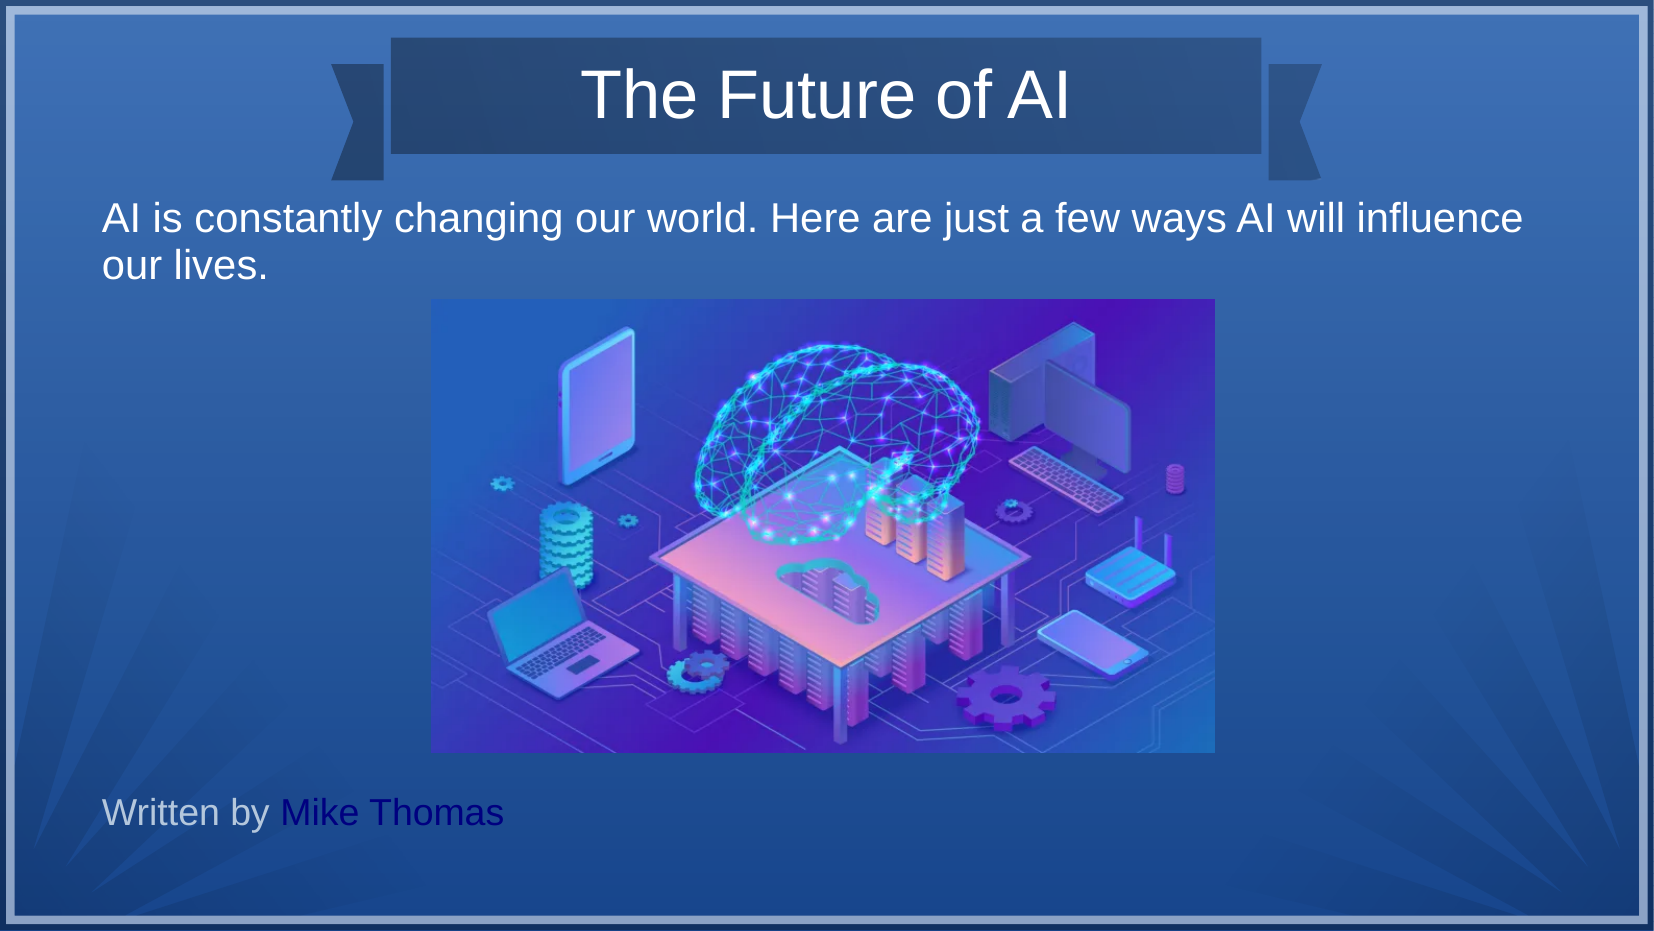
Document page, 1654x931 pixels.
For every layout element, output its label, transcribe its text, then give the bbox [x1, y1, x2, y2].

picture [431, 299, 1215, 754]
subtitle AI is constantly changing our world. Here are just a few ways AI will influence our lives. Written by Mike Thomas [101, 195, 1591, 834]
title The Future of AI [389, 0, 1264, 195]
